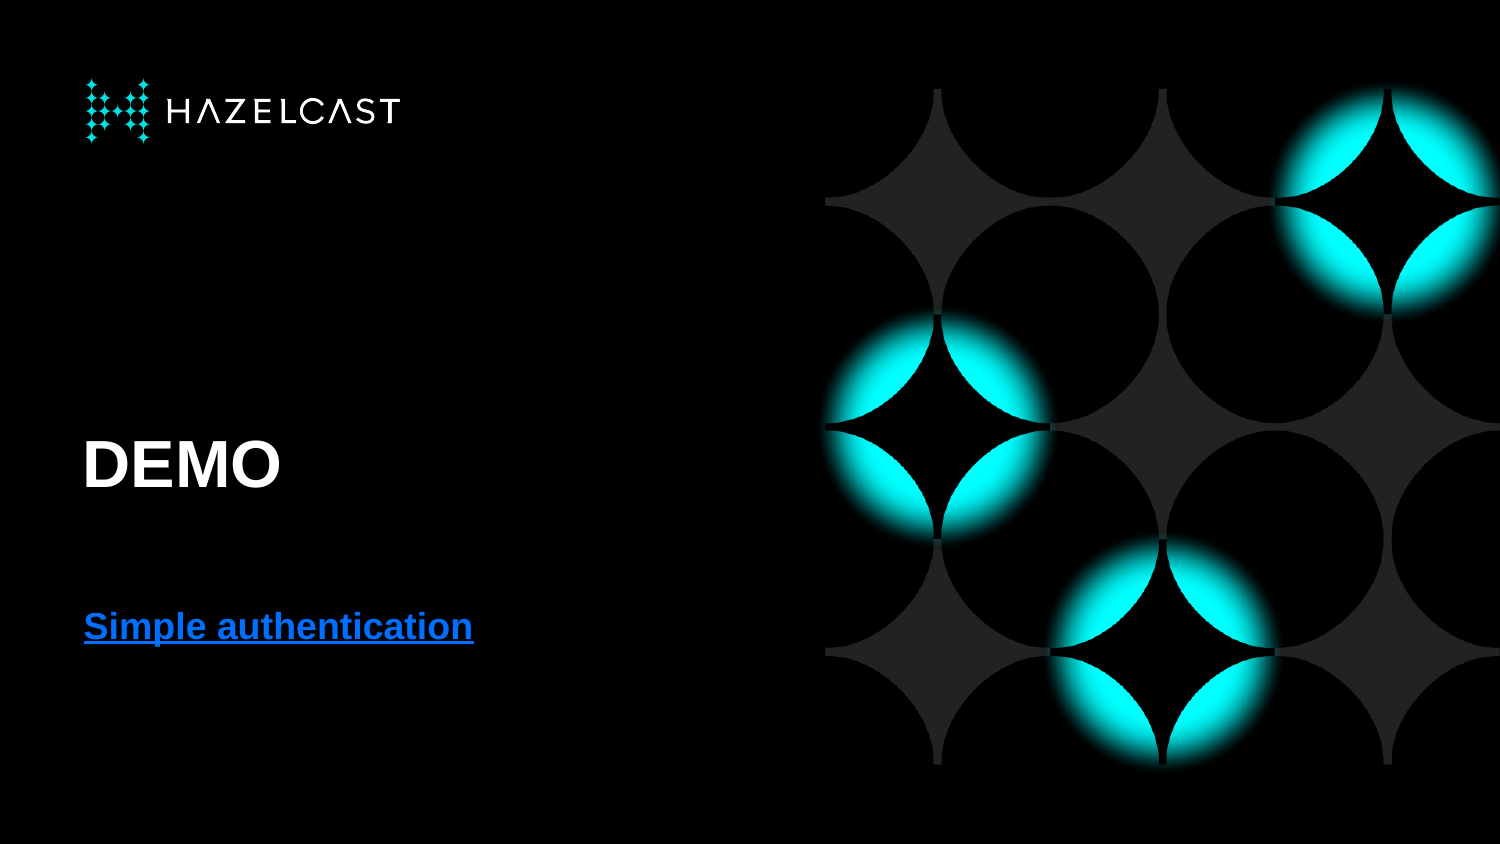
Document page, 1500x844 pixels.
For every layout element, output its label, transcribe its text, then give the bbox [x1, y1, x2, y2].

subtitle Simple authentication [82, 601, 781, 713]
picture [0, 0, 1500, 844]
title DEMO [82, 354, 781, 578]
